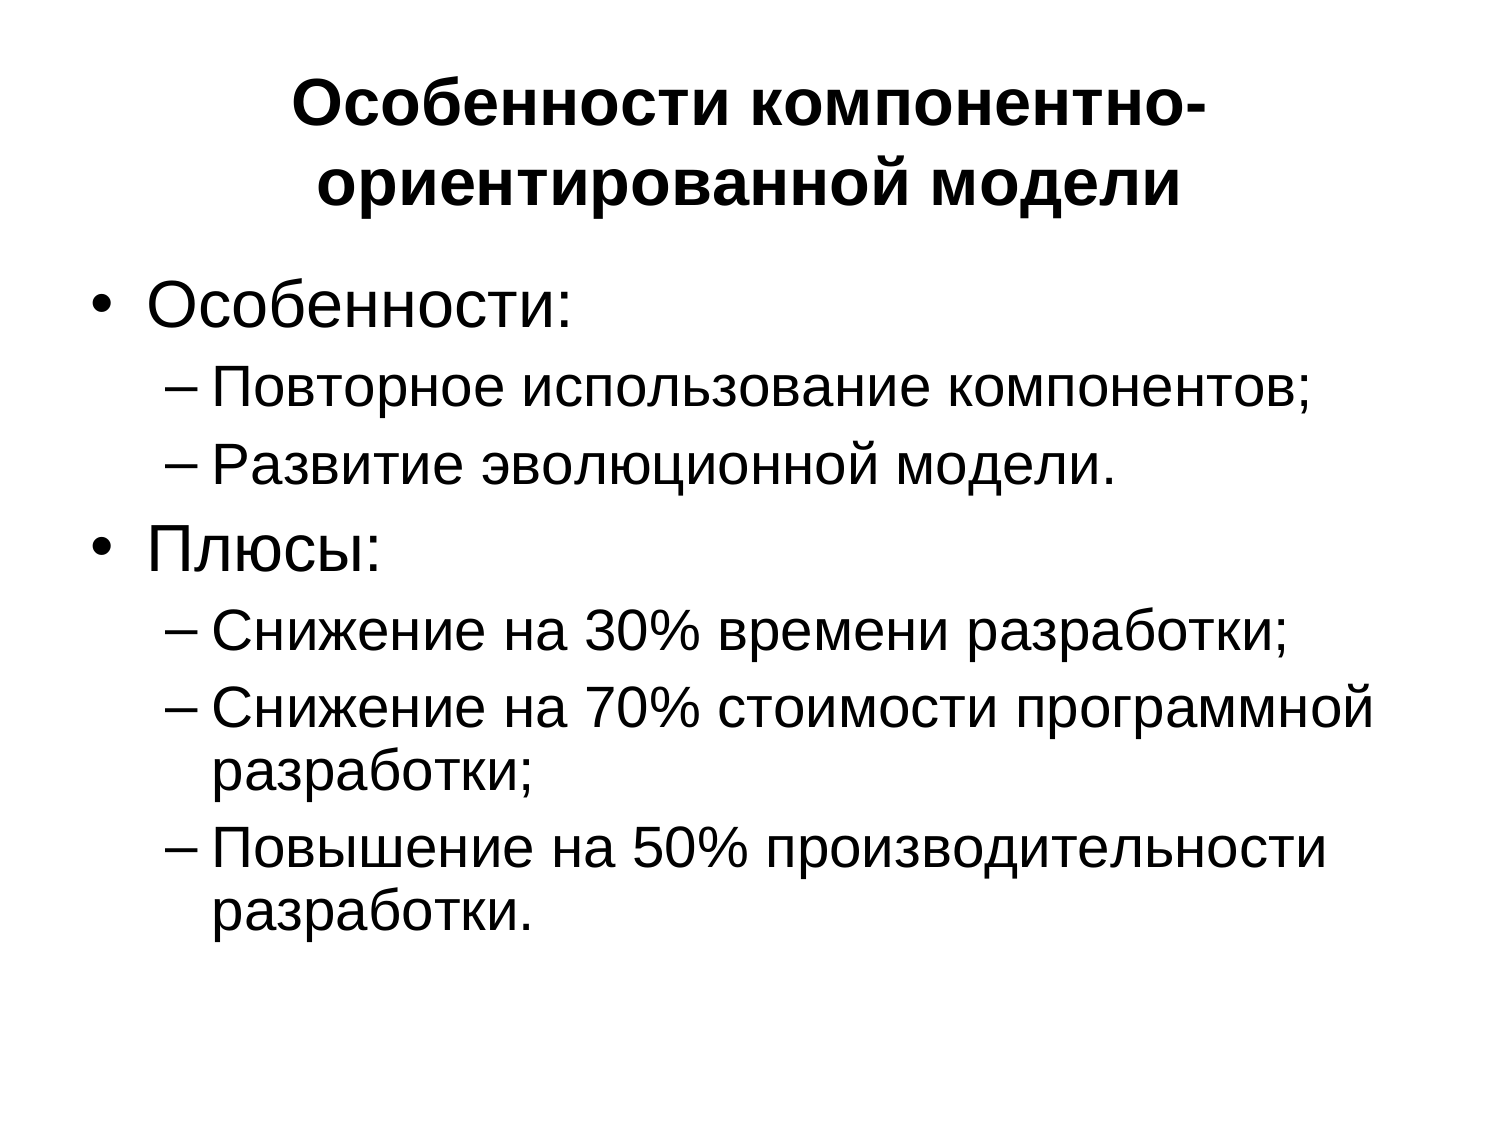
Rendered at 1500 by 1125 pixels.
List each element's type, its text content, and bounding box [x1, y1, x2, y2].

title Особенности компонентно-ориентированной модели [75, 45, 1426, 233]
list Особенности: Повторное использование компонентов; Развитие эволюционной модели. Плюсы: Снижение на 30% времени разработки; Снижение на 70% стоимости программной разработки; Повышение на 50% производительности разработки. [75, 262, 1426, 1005]
